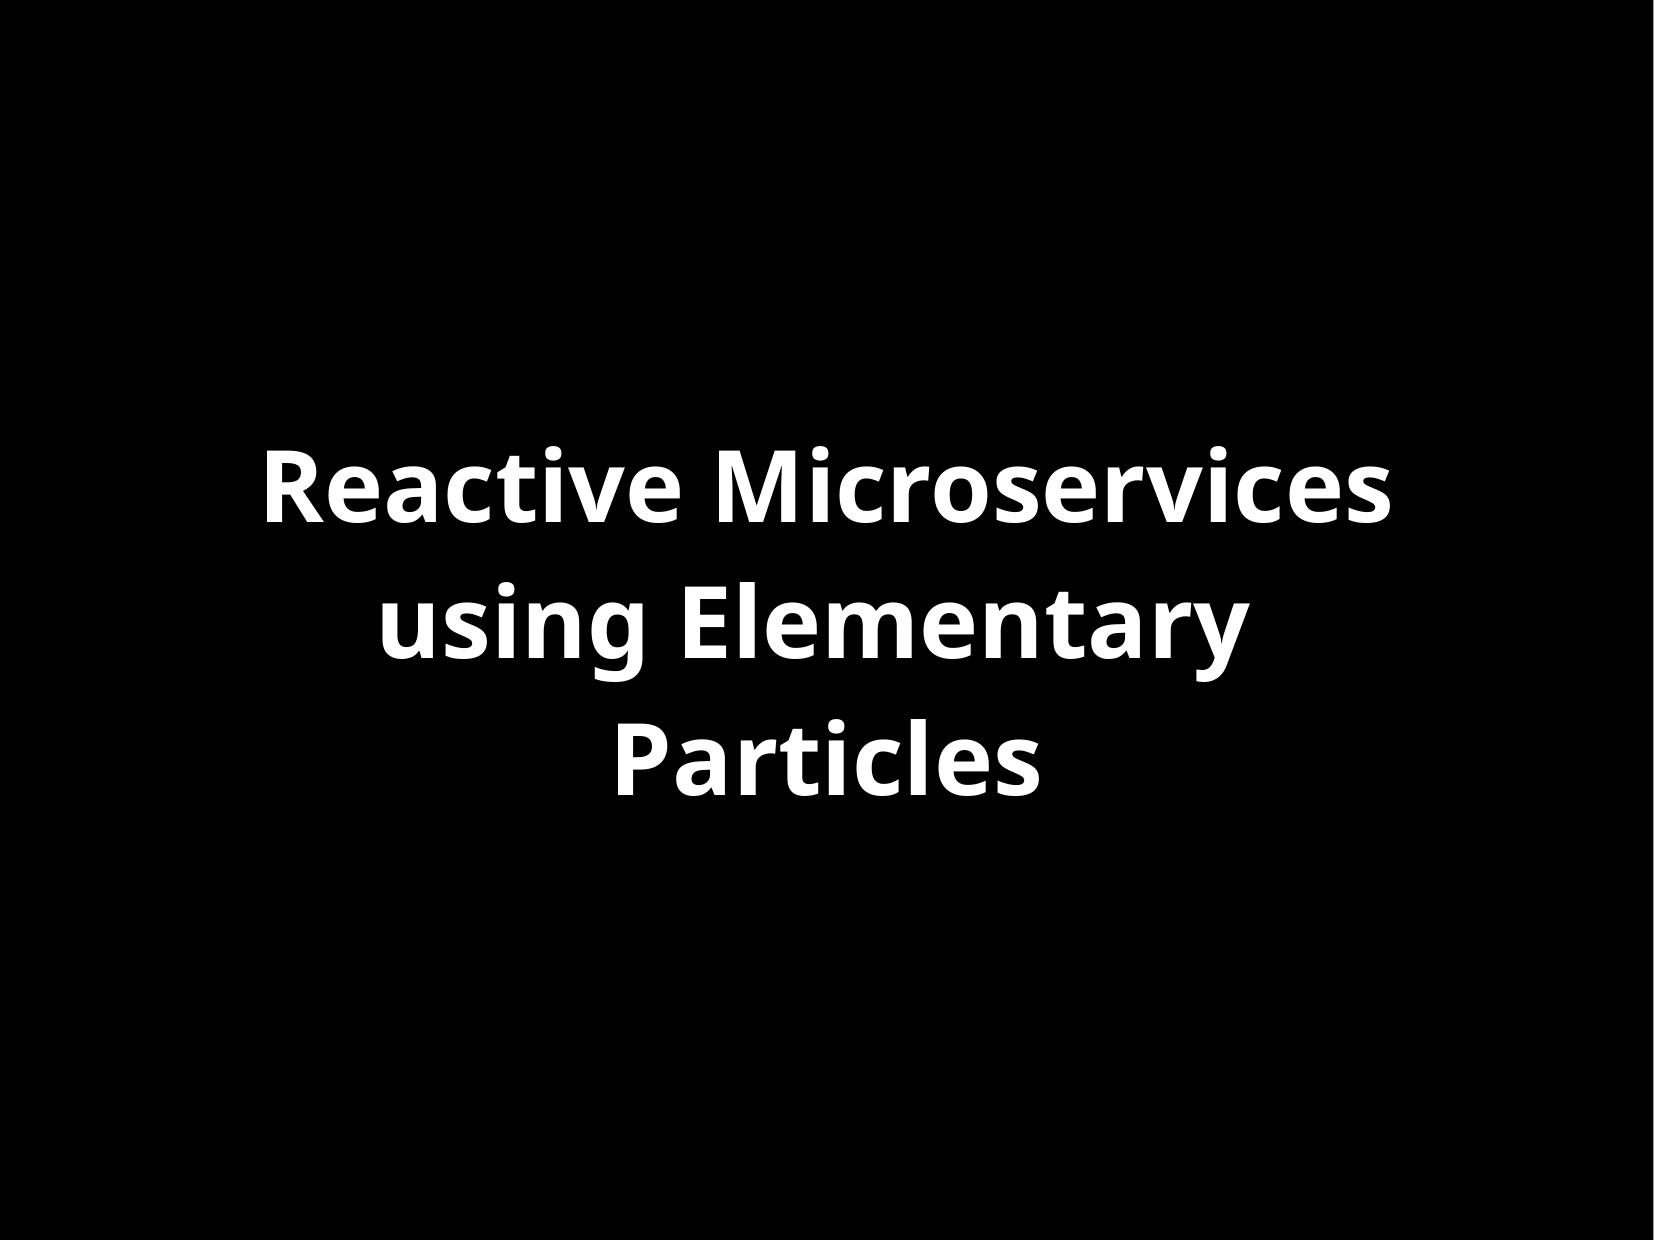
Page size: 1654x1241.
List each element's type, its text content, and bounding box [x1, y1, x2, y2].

title Reactive Microservices using Elementary Particles [82, 285, 1571, 955]
